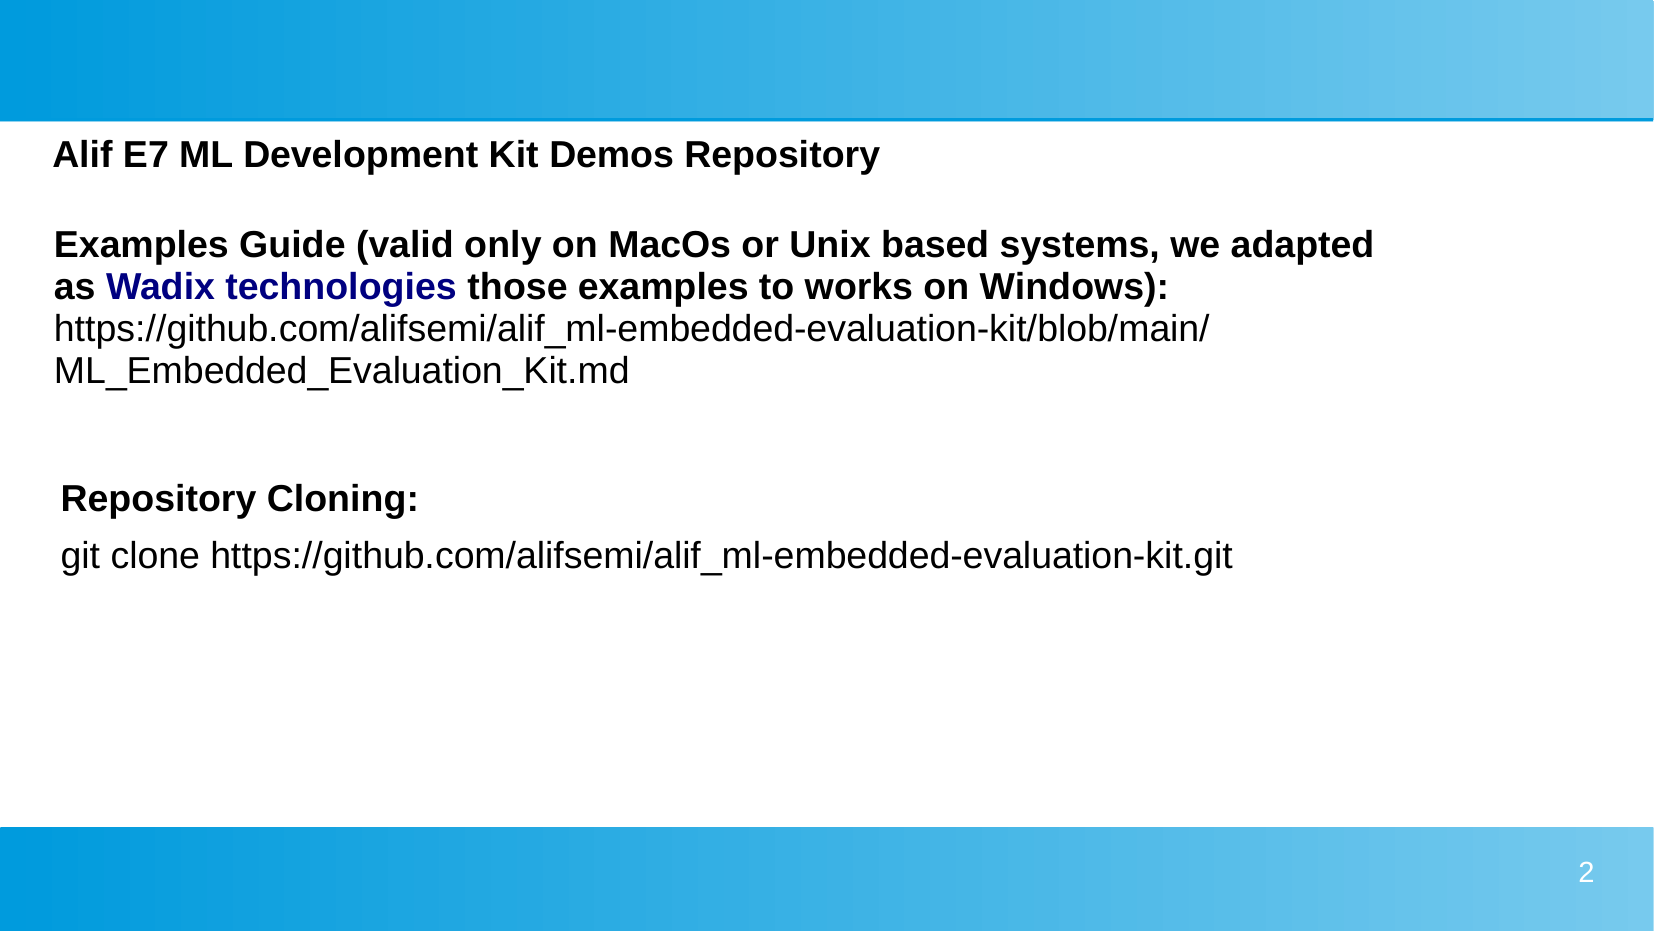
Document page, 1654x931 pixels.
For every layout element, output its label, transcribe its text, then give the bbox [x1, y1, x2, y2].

text_box Alif E7 ML Development Kit Demos Repository [37, 126, 915, 193]
text_box Examples Guide (valid only on MacOs or Unix based systems, we adapted as Wadix technologies those examples to works on Windows): https://github.com/alifsemi/alif_ml-embedded-evaluation-kit/blob/main/ML_Embedded_Evaluation_Kit.md [39, 215, 1435, 315]
text_box Repository Cloning: [45, 470, 446, 528]
text_box git clone https://github.com/alifsemi/alif_ml-embedded-evaluation-kit.git [45, 527, 1337, 585]
